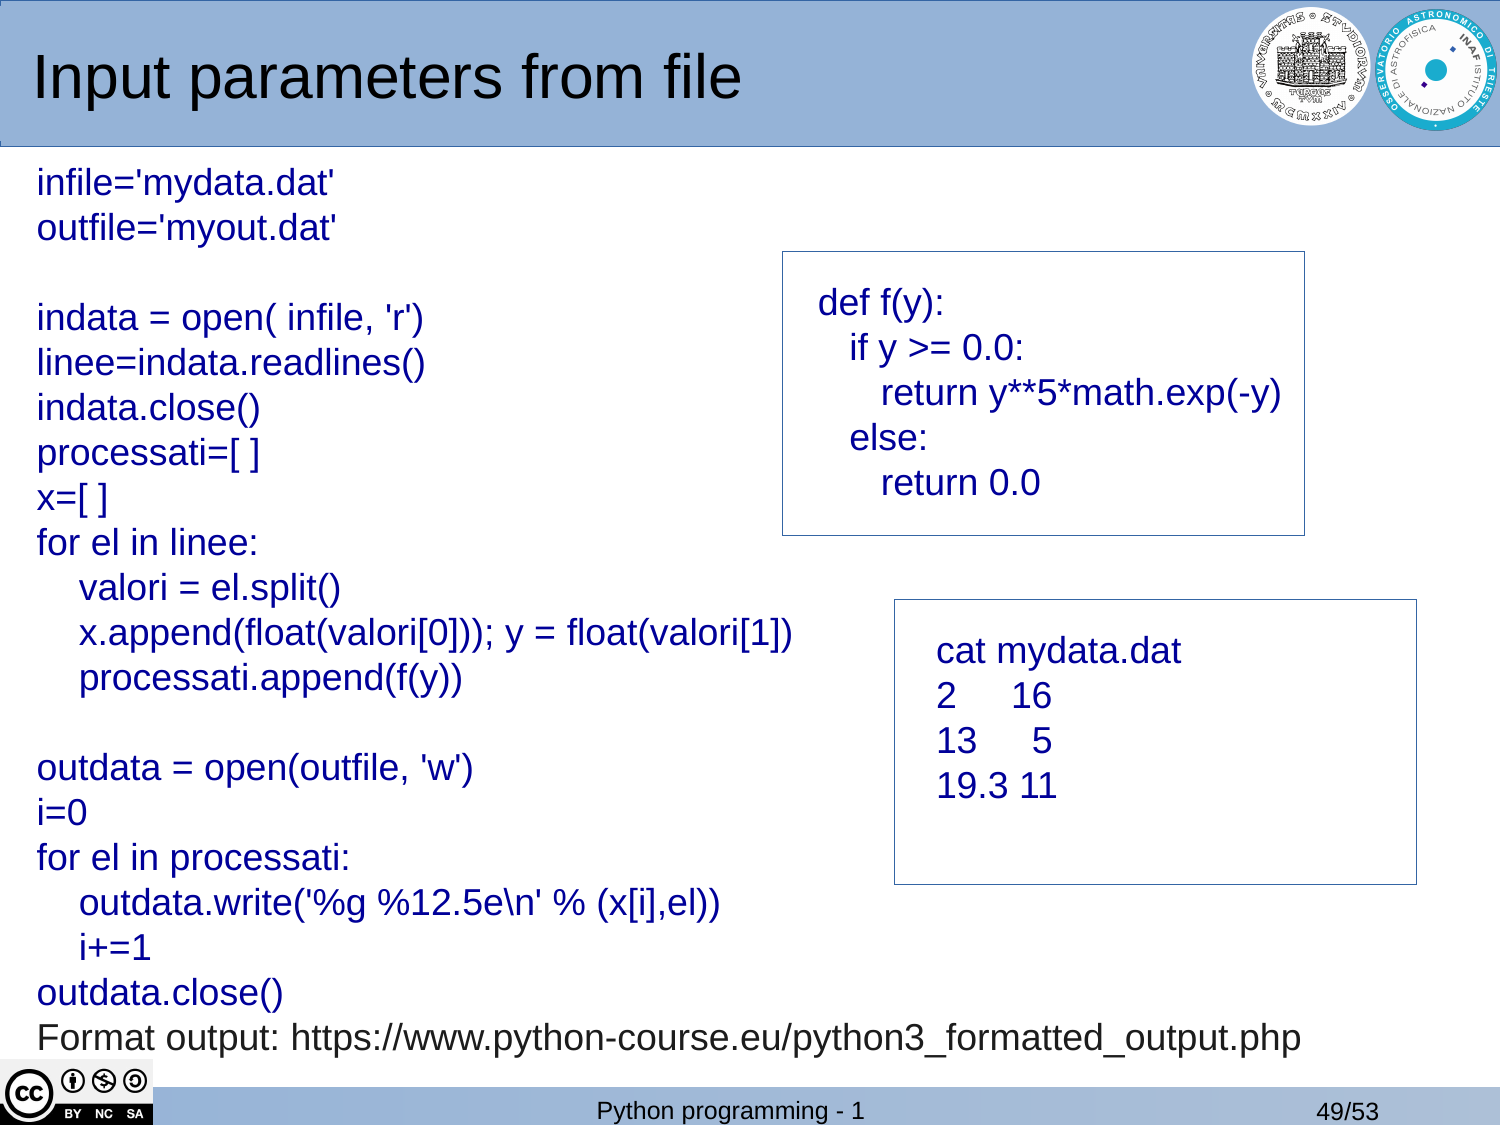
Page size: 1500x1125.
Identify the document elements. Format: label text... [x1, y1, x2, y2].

list infile='mydata.dat' outfile='myout.dat' indata = open( infile, 'r') linee=indata.readlines() indata.close() processati=[ ] x=[ ] for el in linee: valori = el.split() x.append(float(valori[0])); y = float(valori[1]) processati.append(f(y)) outdata = open(outfile, 'w') i=0 for el in processati: outdata.write('%g %12.5e\n' % (x[i],el)) i+=1 outdata.close() Format output: https://www.python-course.eu/python3_formatted_output.php [21, 150, 1455, 1023]
picture [1252, 0, 1500, 156]
list def f(y): if y >= 0.0: return y**5*math.exp(-y) else: return 0.0 [803, 270, 1357, 621]
list cat mydata.dat 2 16 13 5 19.3 11 [921, 618, 1475, 969]
text_box Input parameters from file [0, 5, 1243, 141]
text_box [782, 251, 1305, 536]
text_box [894, 599, 1417, 885]
picture [0, 1059, 153, 1125]
